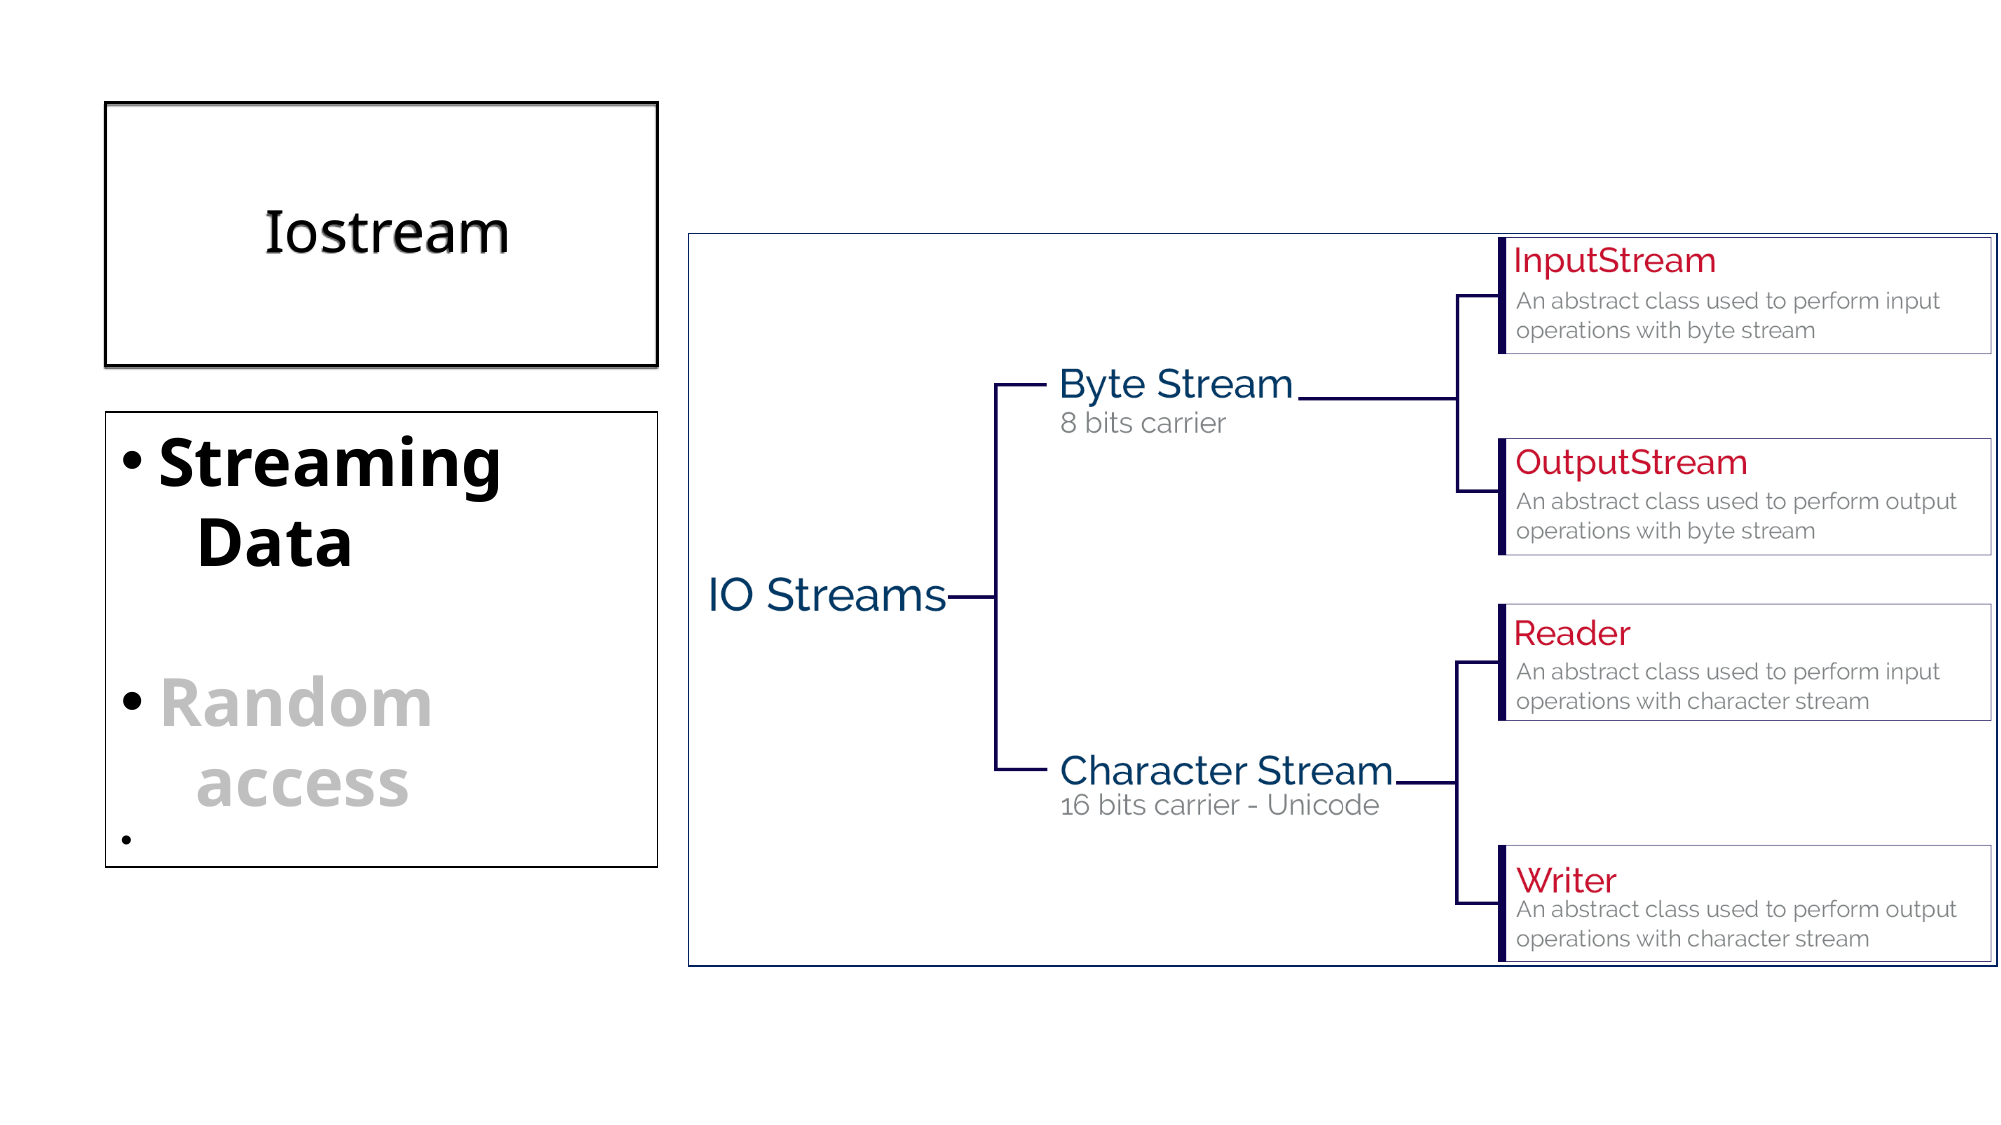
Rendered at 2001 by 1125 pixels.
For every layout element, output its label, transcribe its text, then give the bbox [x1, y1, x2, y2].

list Streaming Data Random access [105, 490, 658, 789]
picture [689, 234, 1997, 966]
title Iostream [105, 102, 658, 366]
